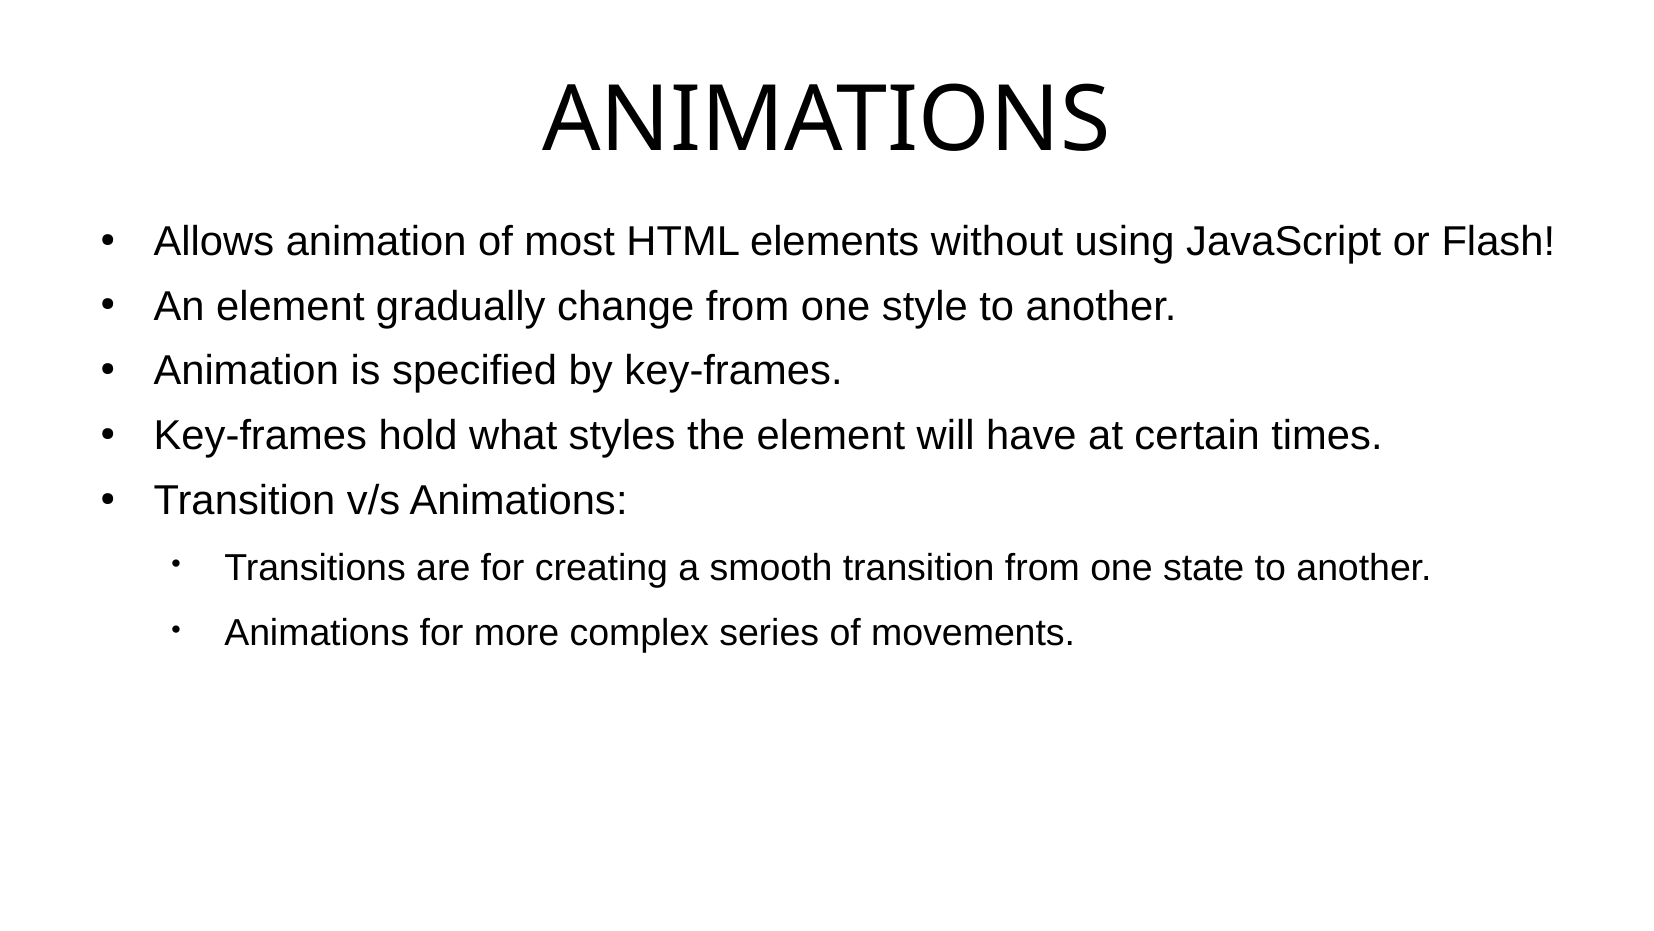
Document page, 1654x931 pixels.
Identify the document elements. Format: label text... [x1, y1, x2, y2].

list Allows animation of most HTML elements without using JavaScript or Flash! An element gradually change from one style to another. Animation is specified by key-frames. Key-frames hold what styles the element will have at certain times. Transition v/s Animations: Transitions are for creating a smooth transition from one state to another. Animations for more complex series of movements. [82, 217, 1571, 757]
title ANIMATIONS [82, 37, 1571, 193]
